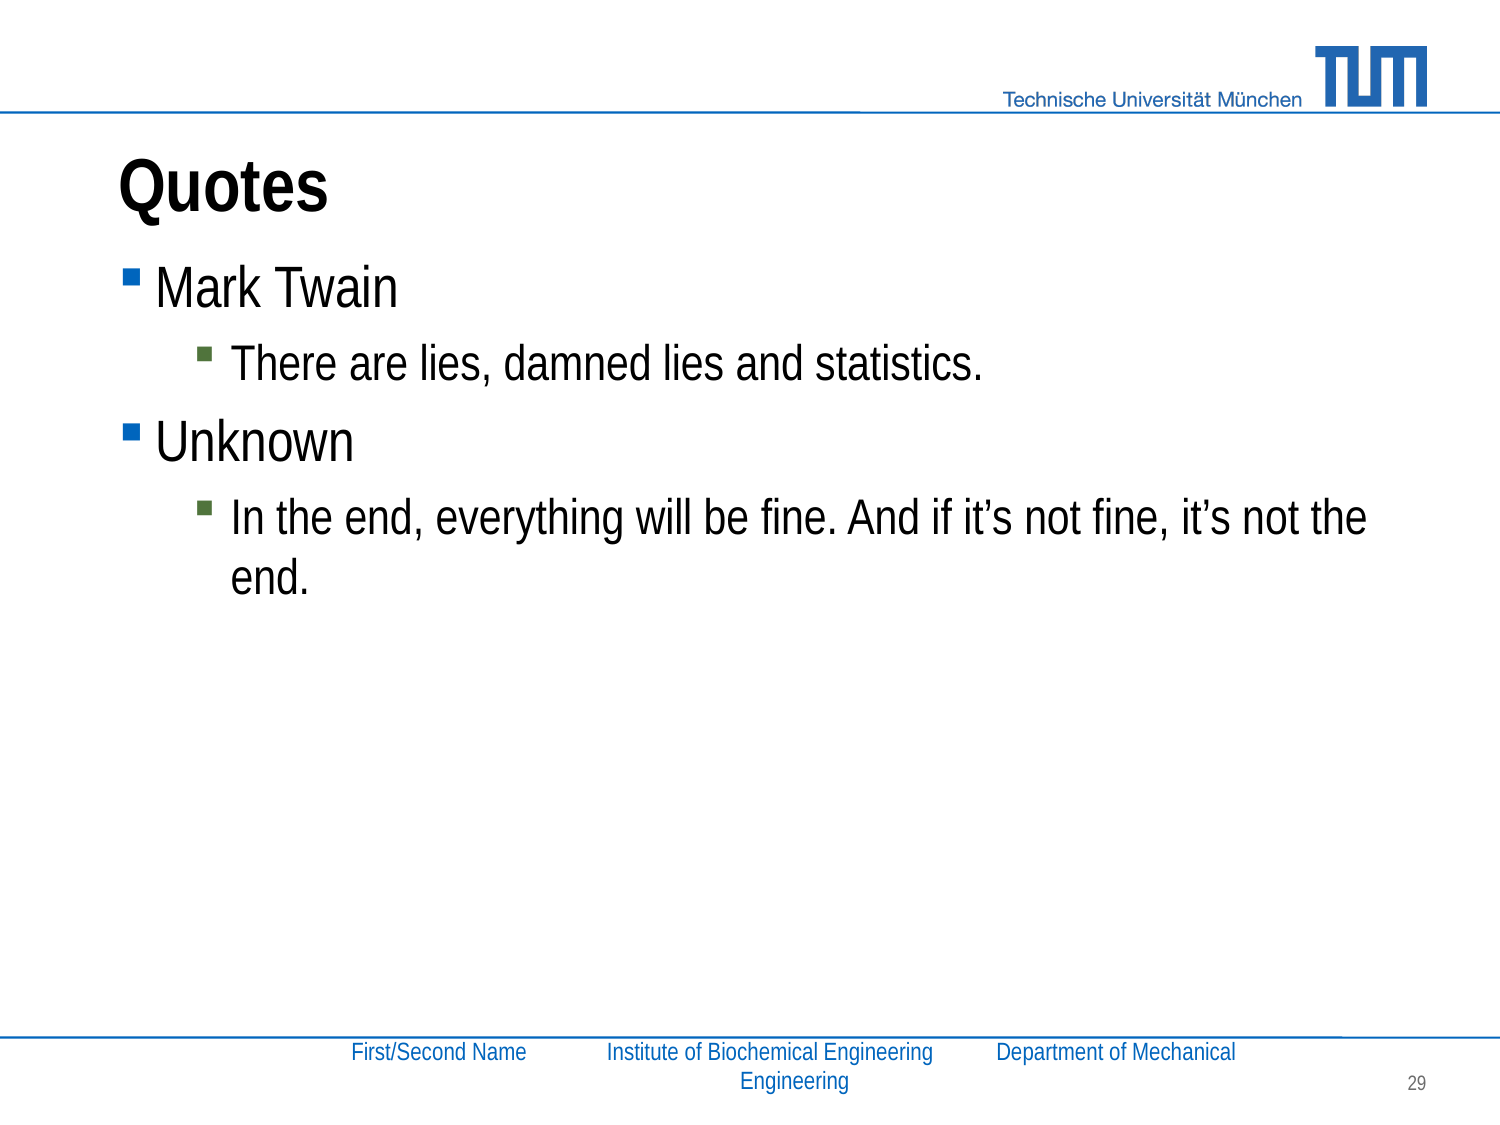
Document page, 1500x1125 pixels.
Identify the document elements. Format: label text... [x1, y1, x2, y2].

footer First/Second Name Institute of Biochemical Engineering Department of Mechanical Engineering [278, 1042, 1312, 1103]
title Quotes [103, 114, 1397, 235]
slide_number <number> [1340, 1042, 1427, 1103]
picture [1003, 46, 1427, 107]
list Mark Twain There are lies, damned lies and statistics. Unknown In the end, everything will be fine. And if it’s not fine, it’s not the end. [103, 249, 1473, 1014]
